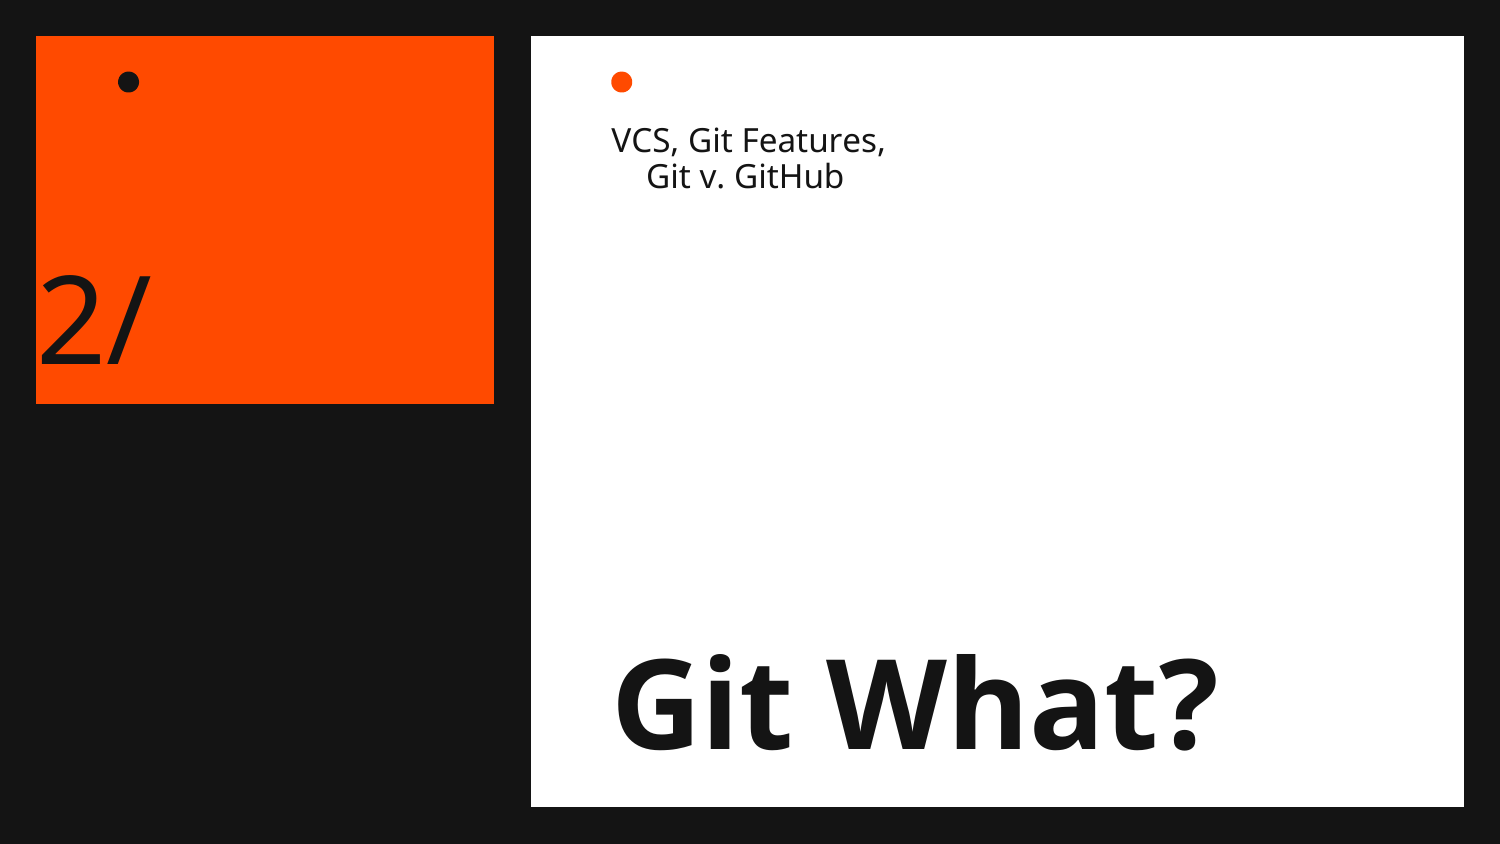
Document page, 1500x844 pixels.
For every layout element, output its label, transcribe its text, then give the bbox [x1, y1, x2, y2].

subtitle VCS, Git Features, Git v. GitHub [611, 123, 996, 207]
text_box [611, 71, 633, 93]
title Git What? [611, 400, 1382, 773]
text_box [118, 71, 140, 93]
title 2/ [36, 206, 212, 404]
